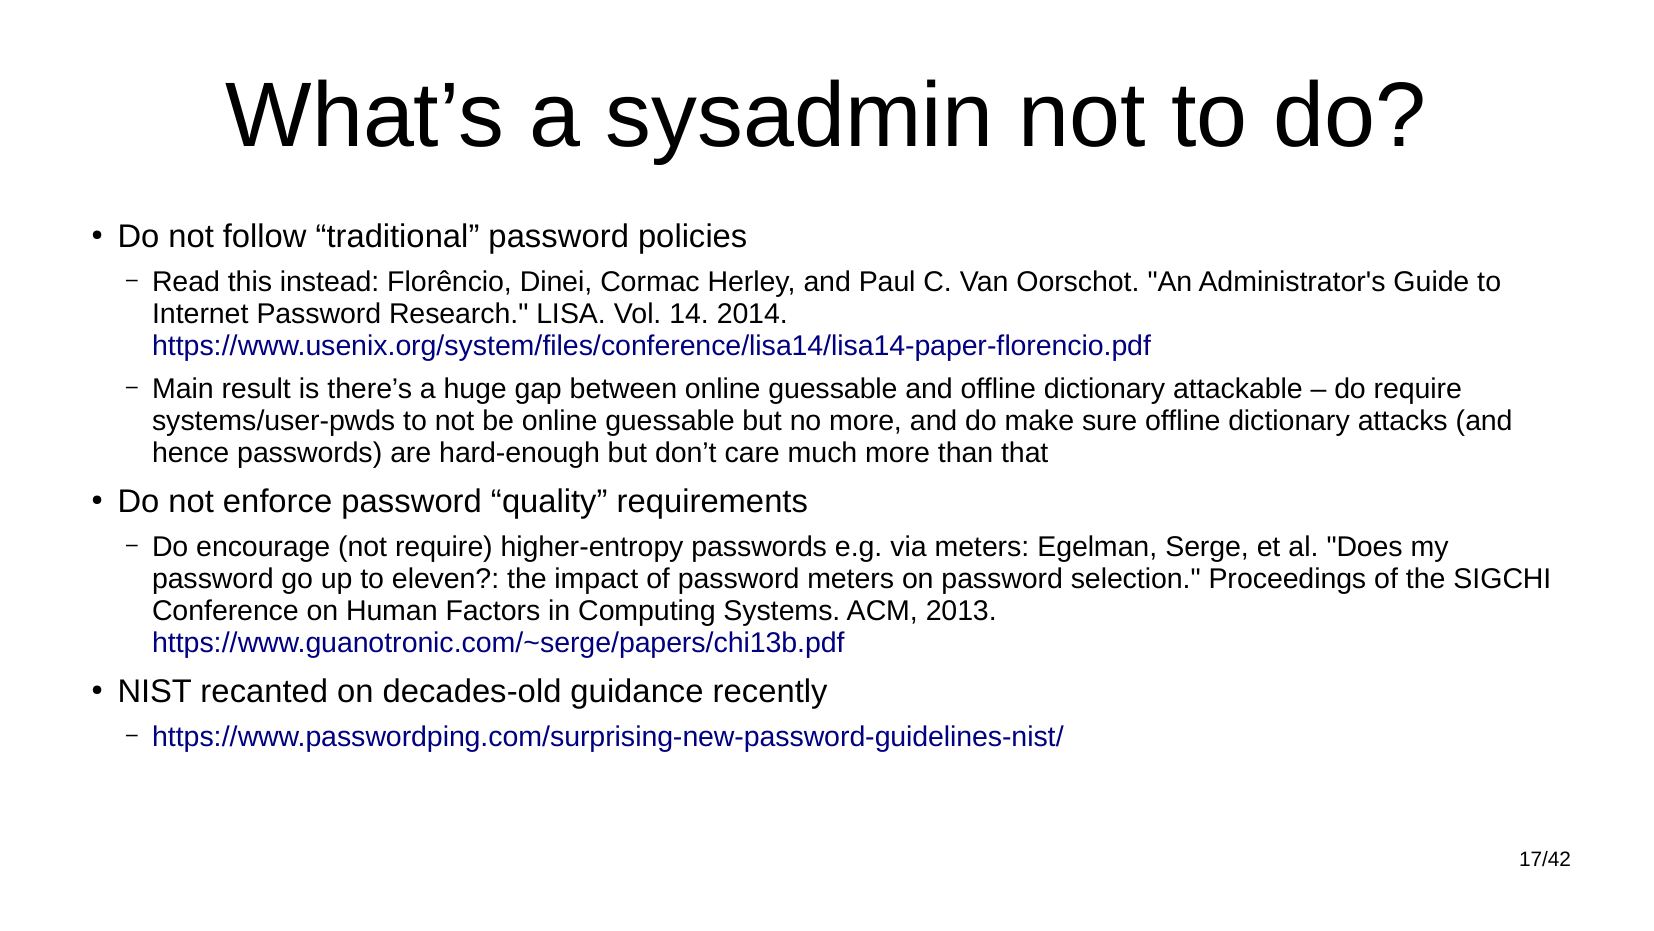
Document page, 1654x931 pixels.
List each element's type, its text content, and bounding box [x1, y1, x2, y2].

title What’s a sysadmin not to do? [82, 37, 1571, 193]
list Do not follow “traditional” password policies Read this instead: Florêncio, Dinei, Cormac Herley, and Paul C. Van Oorschot. "An Administrator's Guide to Internet Password Research." LISA. Vol. 14. 2014. https://www.usenix.org/system/files/conference/lisa14/lisa14-paper-florencio.pdf Main result is there’s a huge gap between online guessable and offline dictionary attackable – do require systems/user-pwds to not be online guessable but no more, and do make sure offline dictionary attacks (and hence passwords) are hard-enough but don’t care much more than that Do not enforce password “quality” requirements Do encourage (not require) higher-entropy passwords e.g. via meters: Egelman, Serge, et al. "Does my password go up to eleven?: the impact of password meters on password selection." Proceedings of the SIGCHI Conference on Human Factors in Computing Systems. ACM, 2013. https://www.guanotronic.com/~serge/papers/chi13b.pdf NIST recanted on decades-old guidance recently https://www.passwordping.com/surprising-new-password-guidelines-nist/ [82, 217, 1571, 758]
